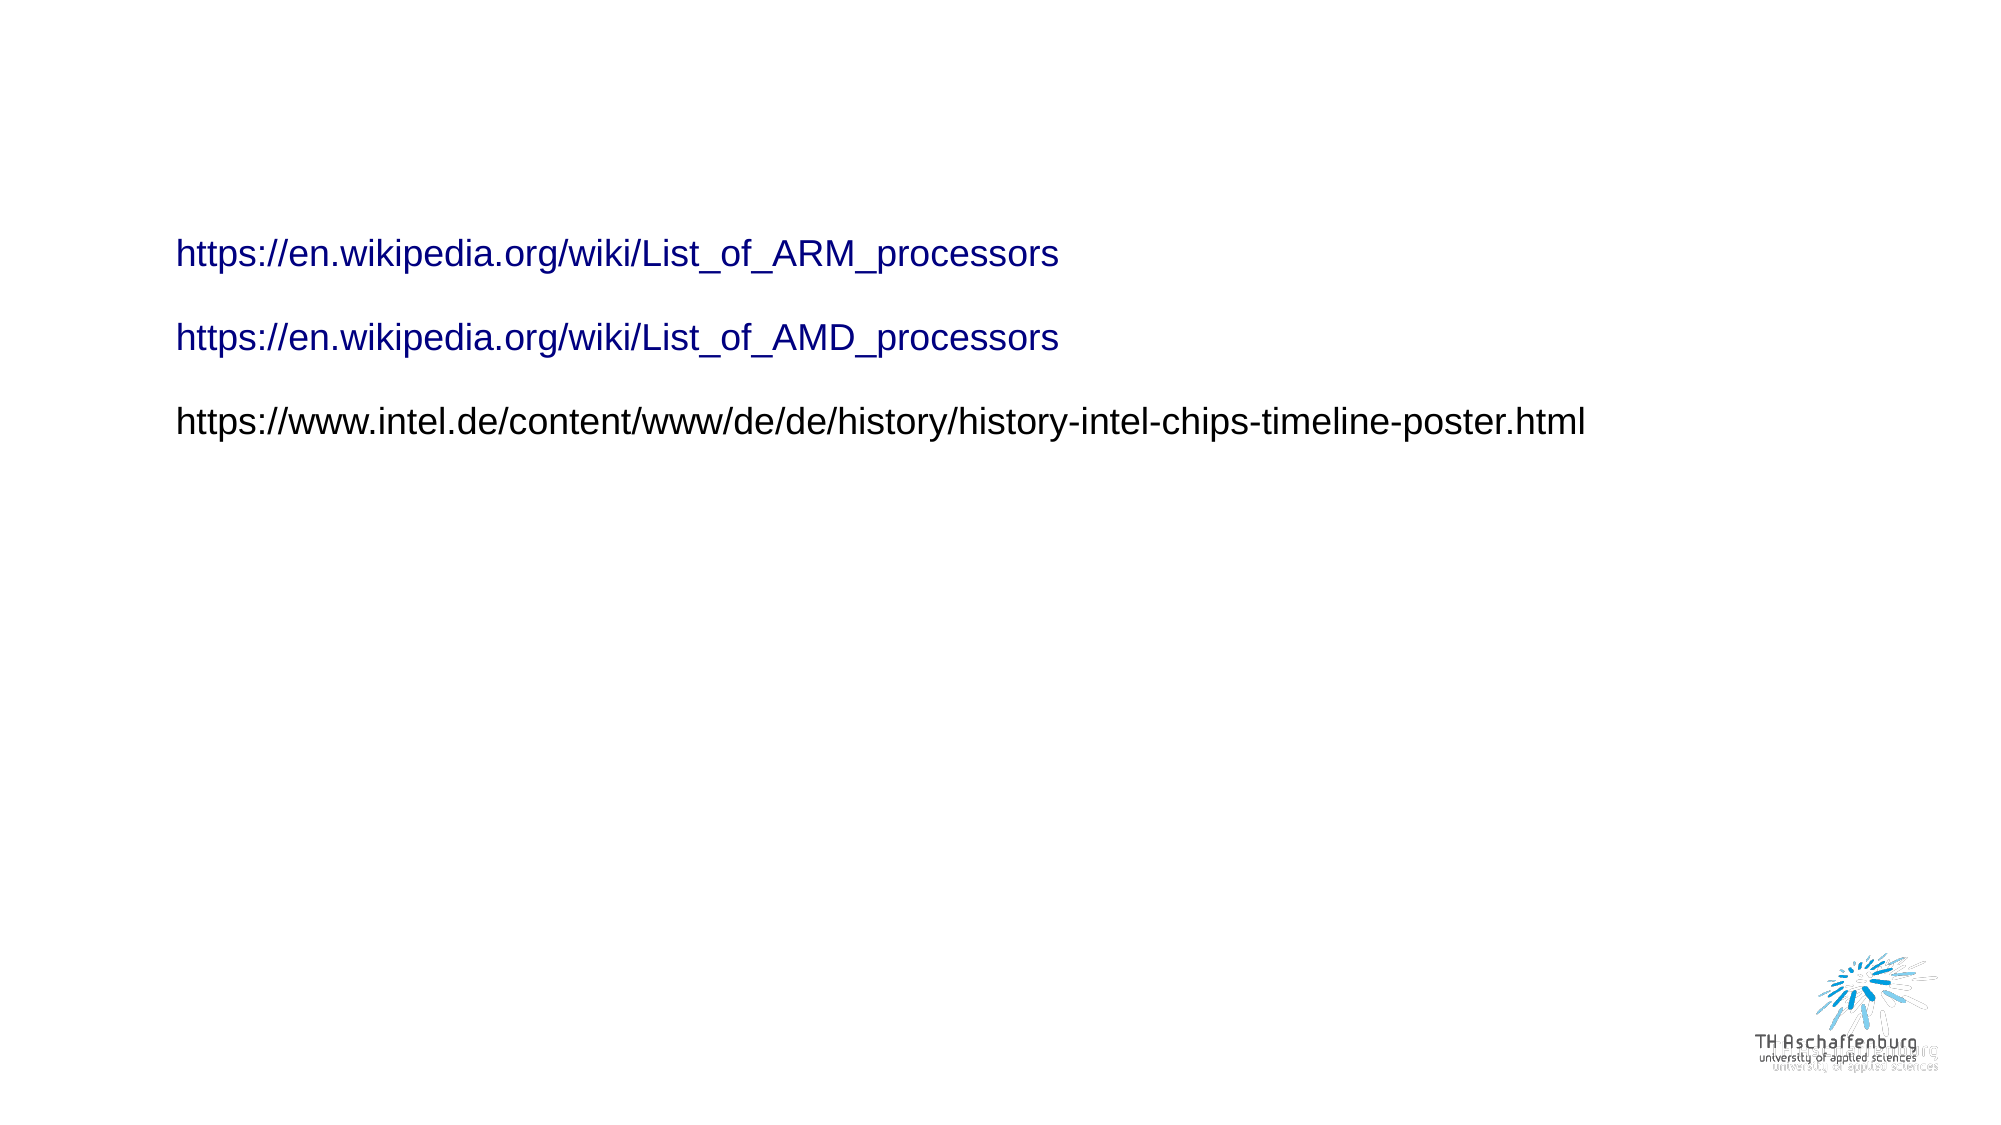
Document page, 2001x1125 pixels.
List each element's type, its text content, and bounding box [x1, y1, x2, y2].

picture [1755, 953, 1938, 1073]
text_box https://en.wikipedia.org/wiki/List_of_ARM_processors https://en.wikipedia.org/wiki/List_of_AMD_processors https://www.intel.de/content/www/de/de/history/history-intel-chips-timeline-poster.html [161, 224, 1604, 450]
